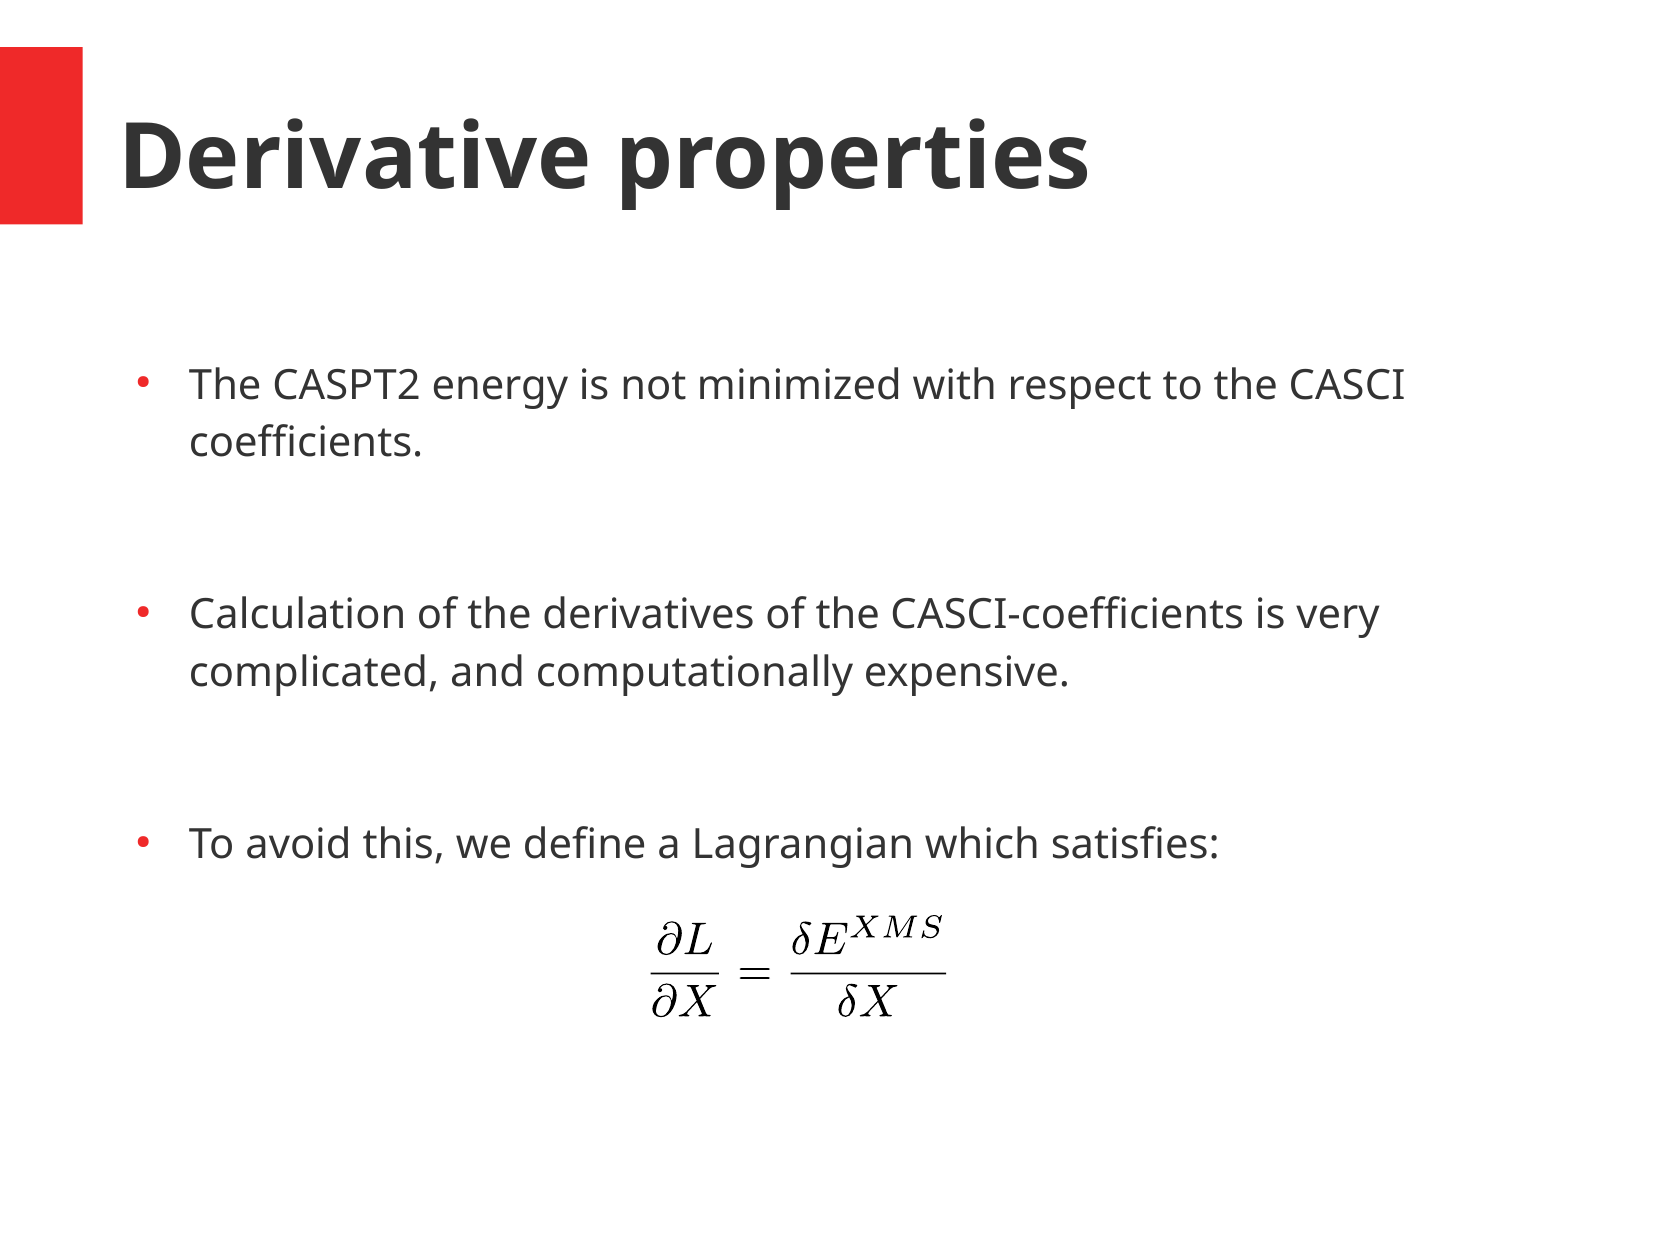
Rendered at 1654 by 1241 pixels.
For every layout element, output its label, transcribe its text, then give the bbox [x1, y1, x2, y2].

text_box [650, 915, 947, 1018]
list The CASPT2 energy is not minimized with respect to the CASCI coefficients. Calculation of the derivatives of the CASCI-coefficients is very complicated, and computationally expensive. To avoid this, we define a Lagrangian which satisfies: [118, 354, 1536, 601]
title Derivative properties [118, 49, 1571, 257]
